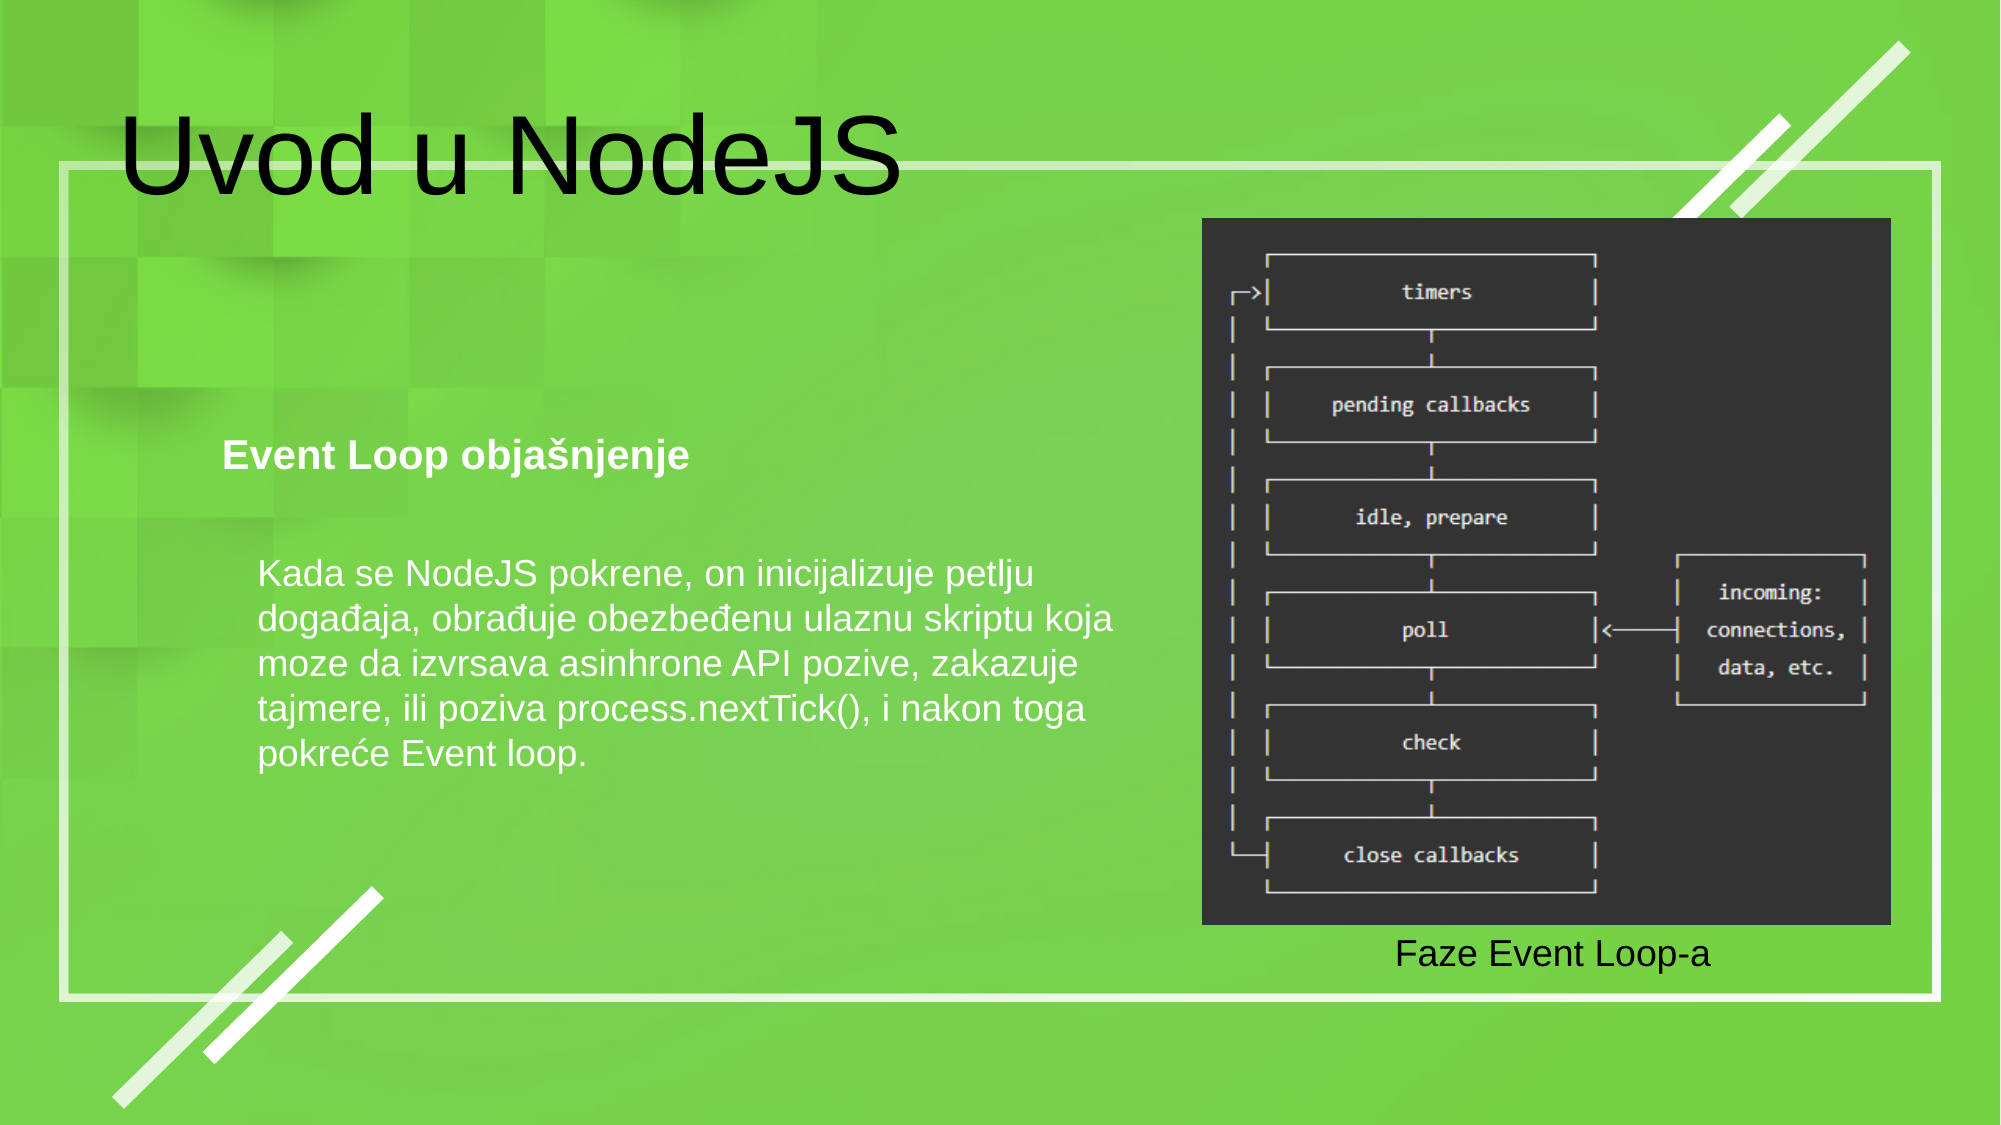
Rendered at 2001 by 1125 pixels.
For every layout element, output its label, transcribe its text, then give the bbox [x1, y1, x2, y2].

text_box Kada se NodeJS pokrene, on inicijalizuje petlju događaja, obrađuje obezbeđenu ulaznu skriptu koja moze da izvrsava asinhrone API pozive, zakazuje tajmere, ili poziva process.nextTick(), i nakon toga pokreće Event loop. [207, 541, 1170, 827]
picture [0, 0, 2001, 1125]
text_box [59, 40, 1941, 1109]
text_box Faze Event Loop-a [1380, 924, 1726, 982]
text_box Event Loop objašnjenje [207, 420, 1170, 485]
text_box Uvod u NodeJS [102, 74, 1118, 225]
